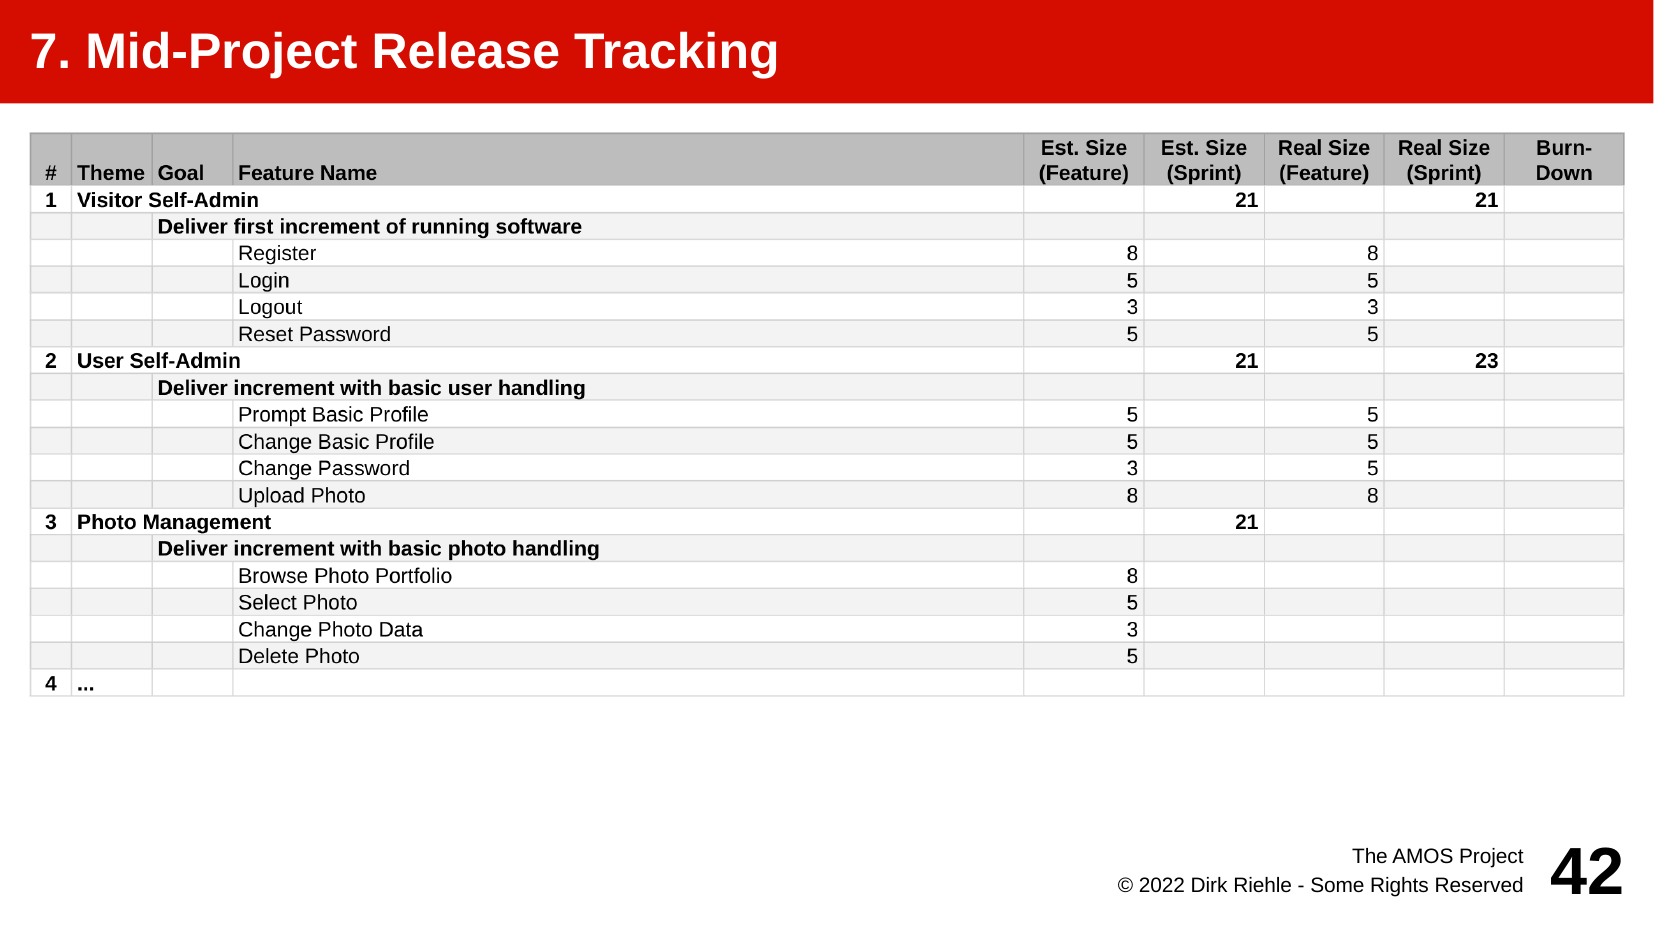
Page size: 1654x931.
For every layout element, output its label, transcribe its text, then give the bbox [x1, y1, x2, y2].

picture [29, 132, 1625, 697]
title 7. Mid-Project Release Tracking [0, 0, 1654, 104]
